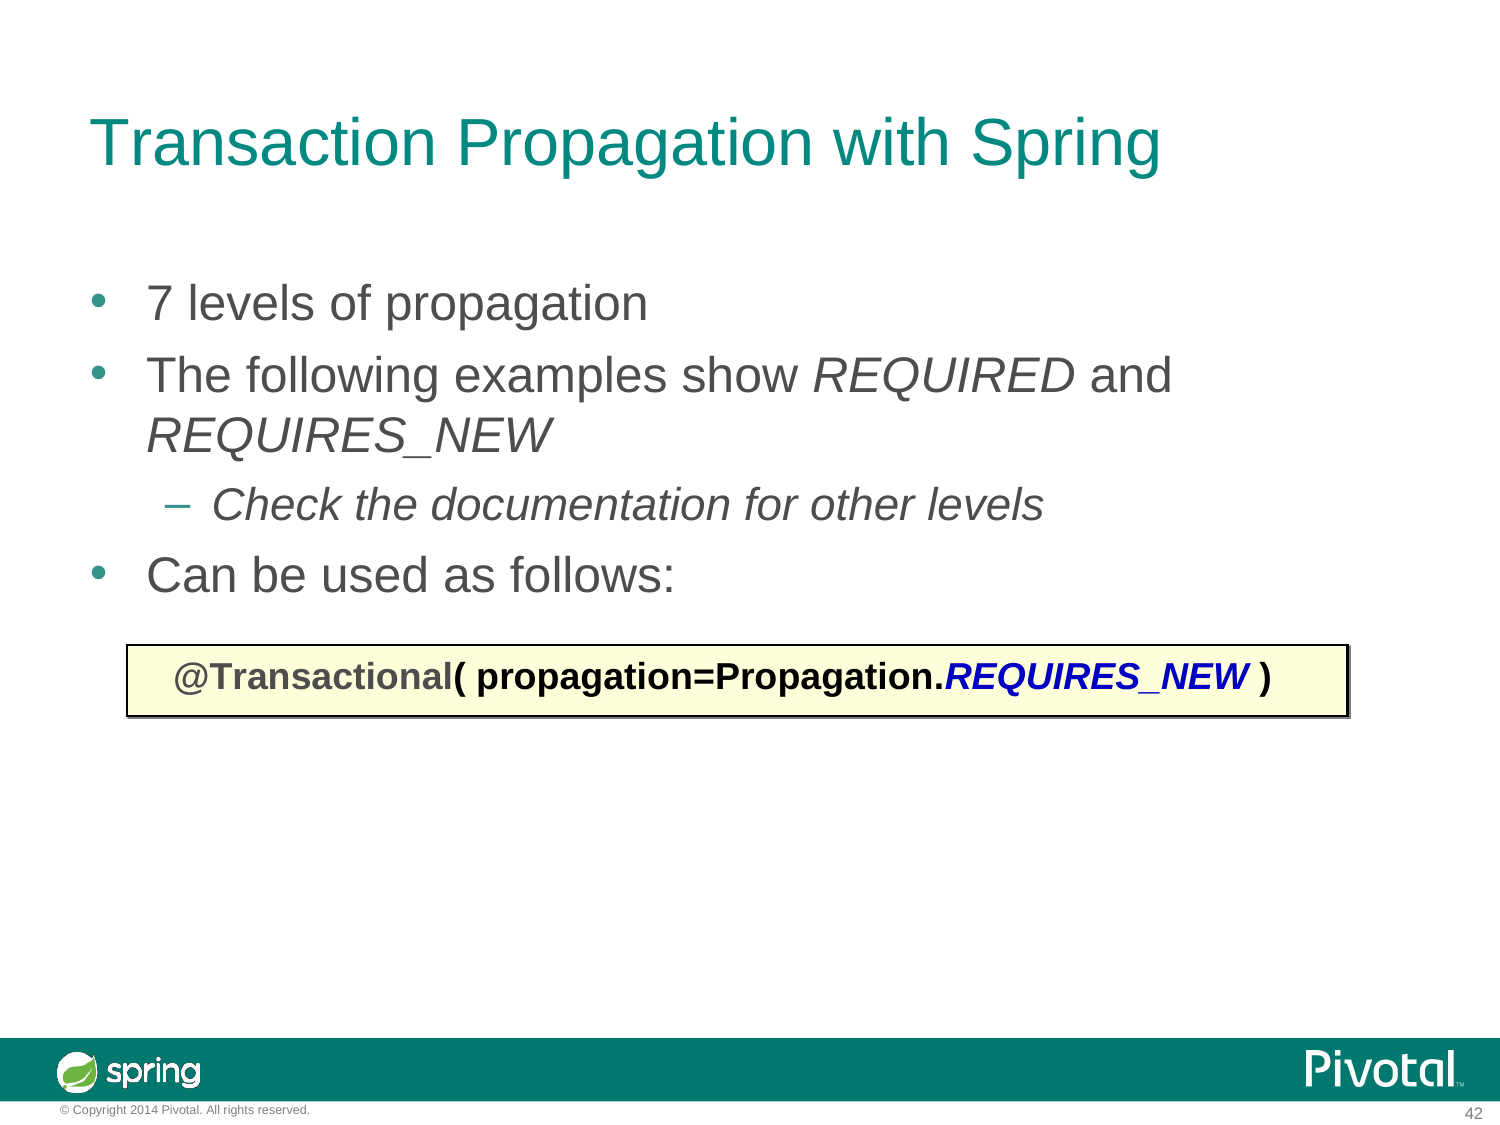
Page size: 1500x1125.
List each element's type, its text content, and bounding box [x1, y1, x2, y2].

title Transaction Propagation with Spring [75, 45, 1426, 233]
text_box @Transactional( propagation=Propagation.REQUIRES_NEW ) [126, 644, 1348, 716]
picture [1306, 1050, 1464, 1087]
picture [32, 1041, 210, 1103]
list 7 levels of propagation The following examples show REQUIRED and REQUIRES_NEW Check the documentation for other levels Can be used as follows: [75, 262, 1426, 1005]
